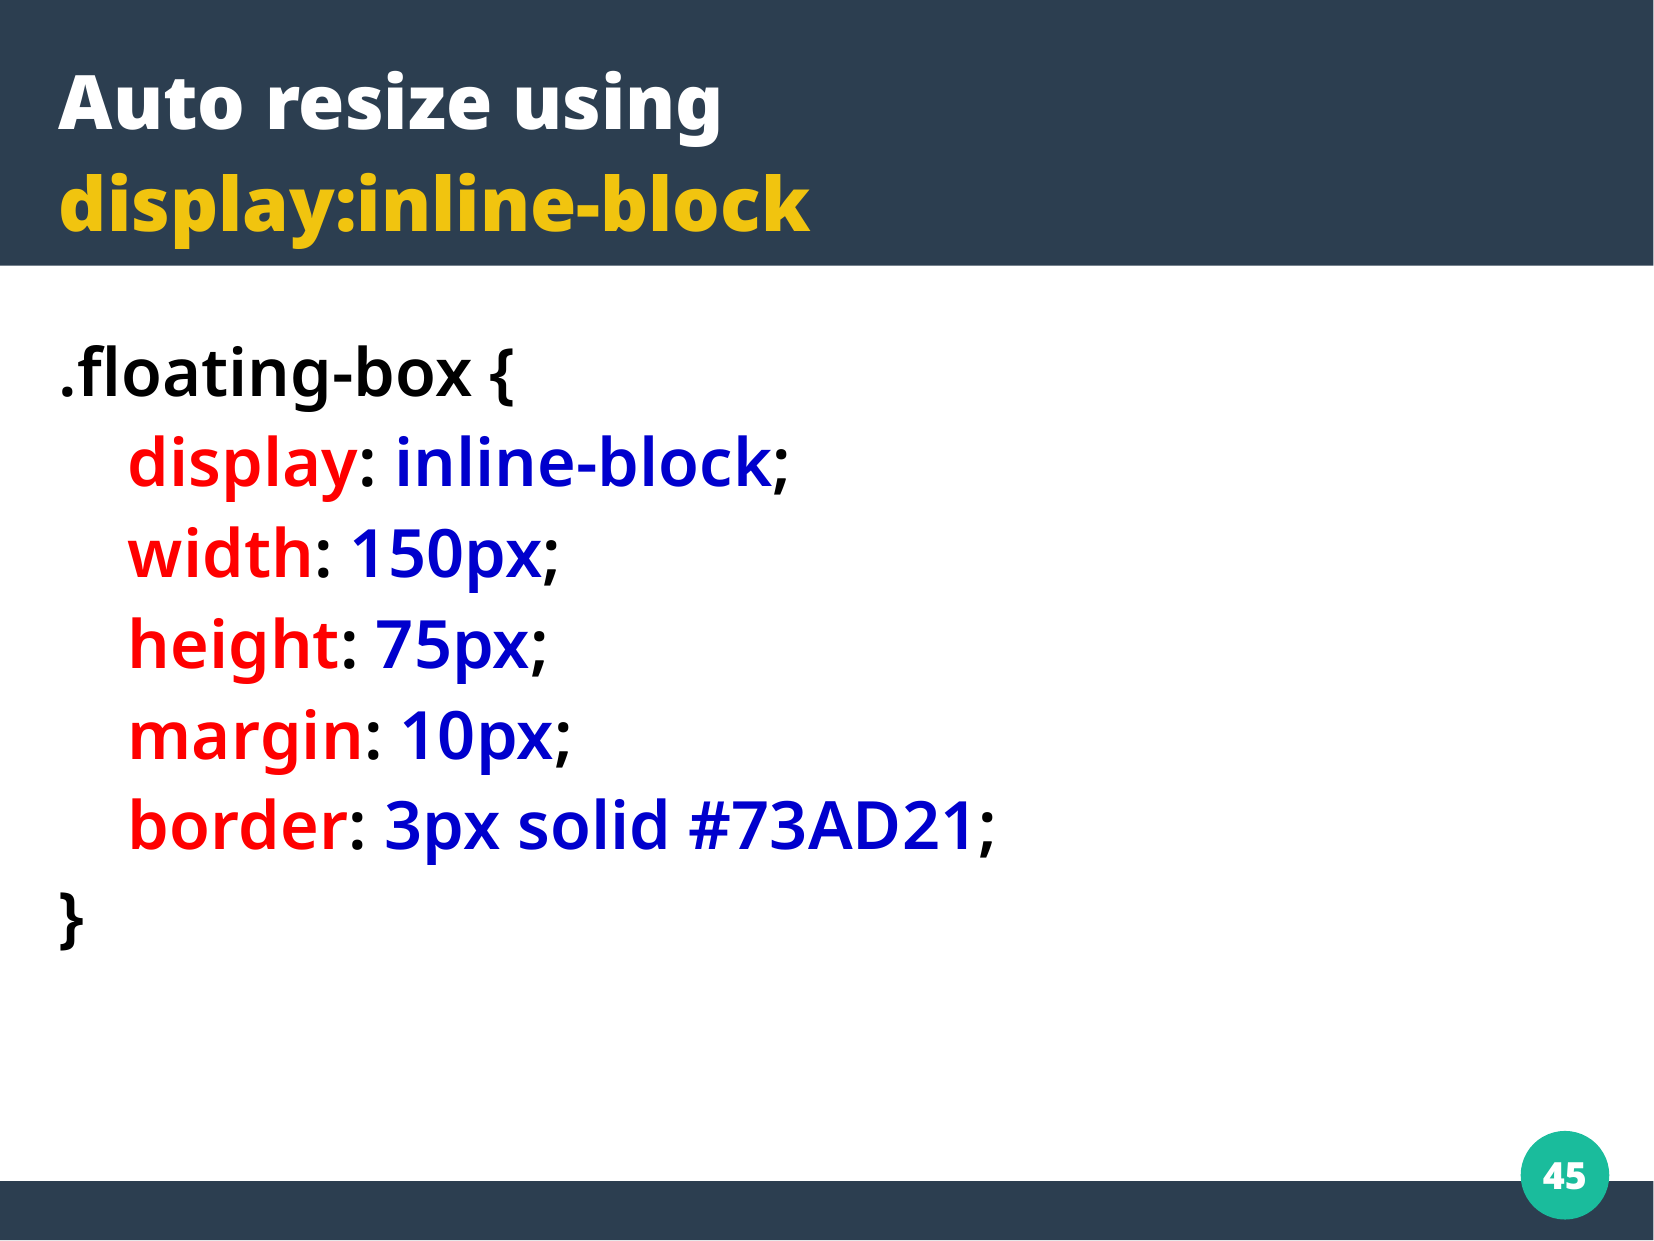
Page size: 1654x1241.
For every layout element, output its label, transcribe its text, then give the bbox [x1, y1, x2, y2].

list .floating-box { display: inline-block; width: 150px; height: 75px; margin: 10px; border: 3px solid #73AD21; } [59, 324, 1595, 1152]
title Auto resize using display:inline-block [59, 49, 1595, 207]
